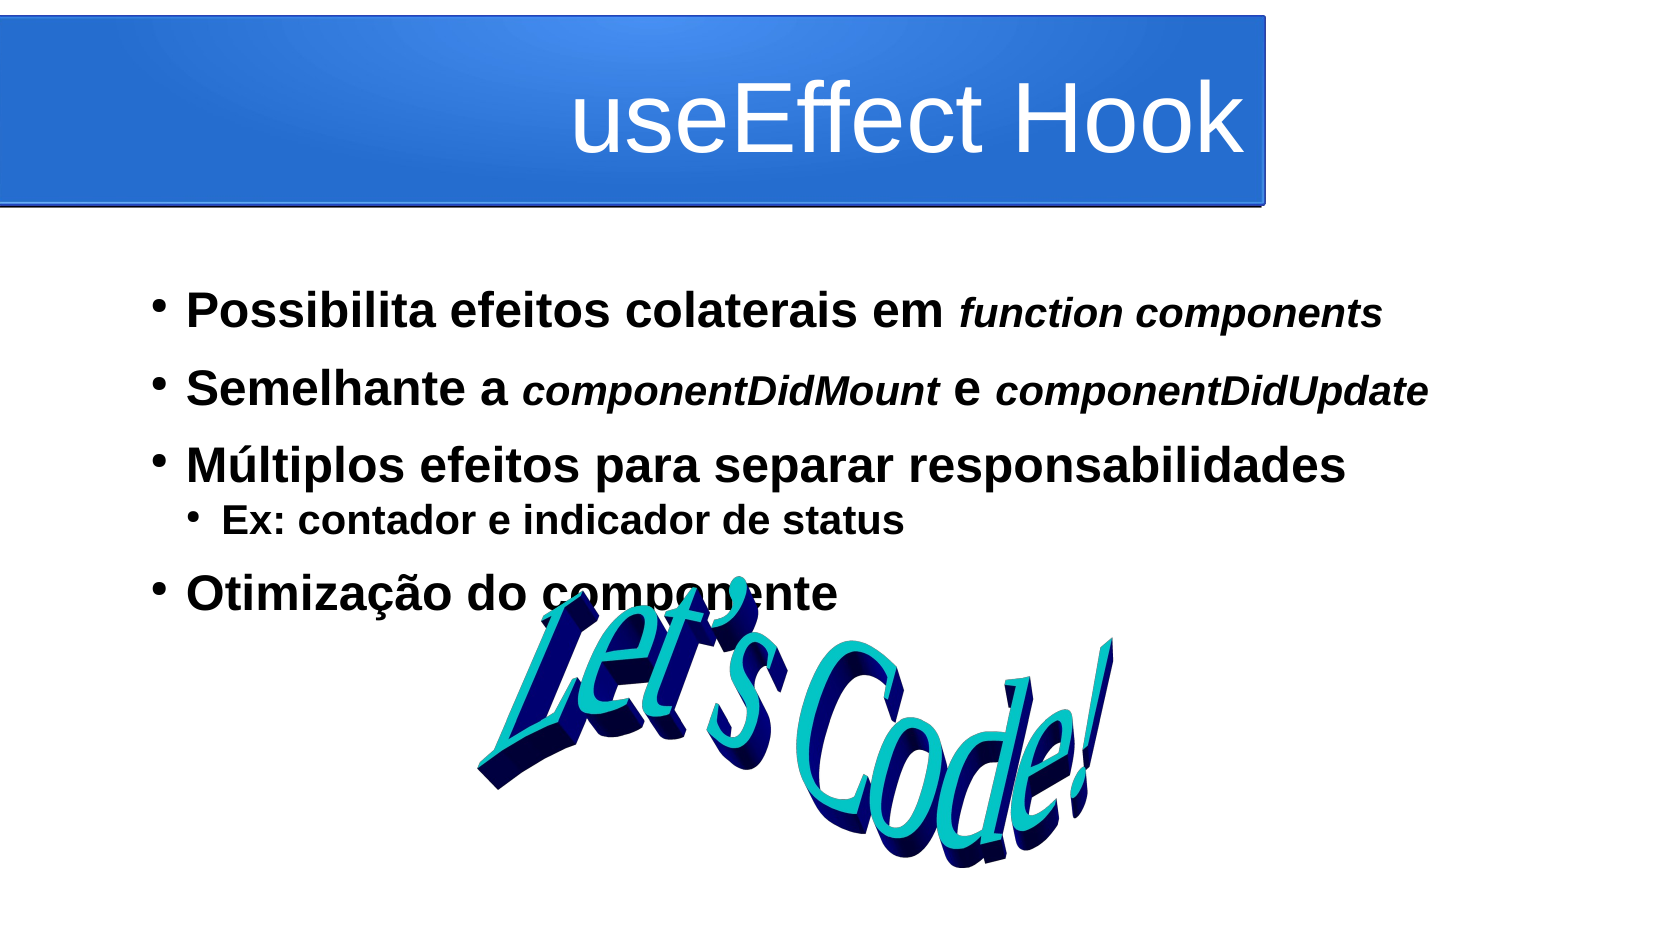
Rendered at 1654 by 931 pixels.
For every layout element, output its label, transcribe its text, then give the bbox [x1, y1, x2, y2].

text_box useEffect Hook [554, 44, 1270, 180]
picture [0, 13, 1269, 211]
text_box Possibilita efeitos colaterais em function components Semelhante a componentDidMount e componentDidUpdate Múltiplos efeitos para separar responsabilidades Ex: contador e indicador de status Otimização do componente [135, 270, 1500, 628]
